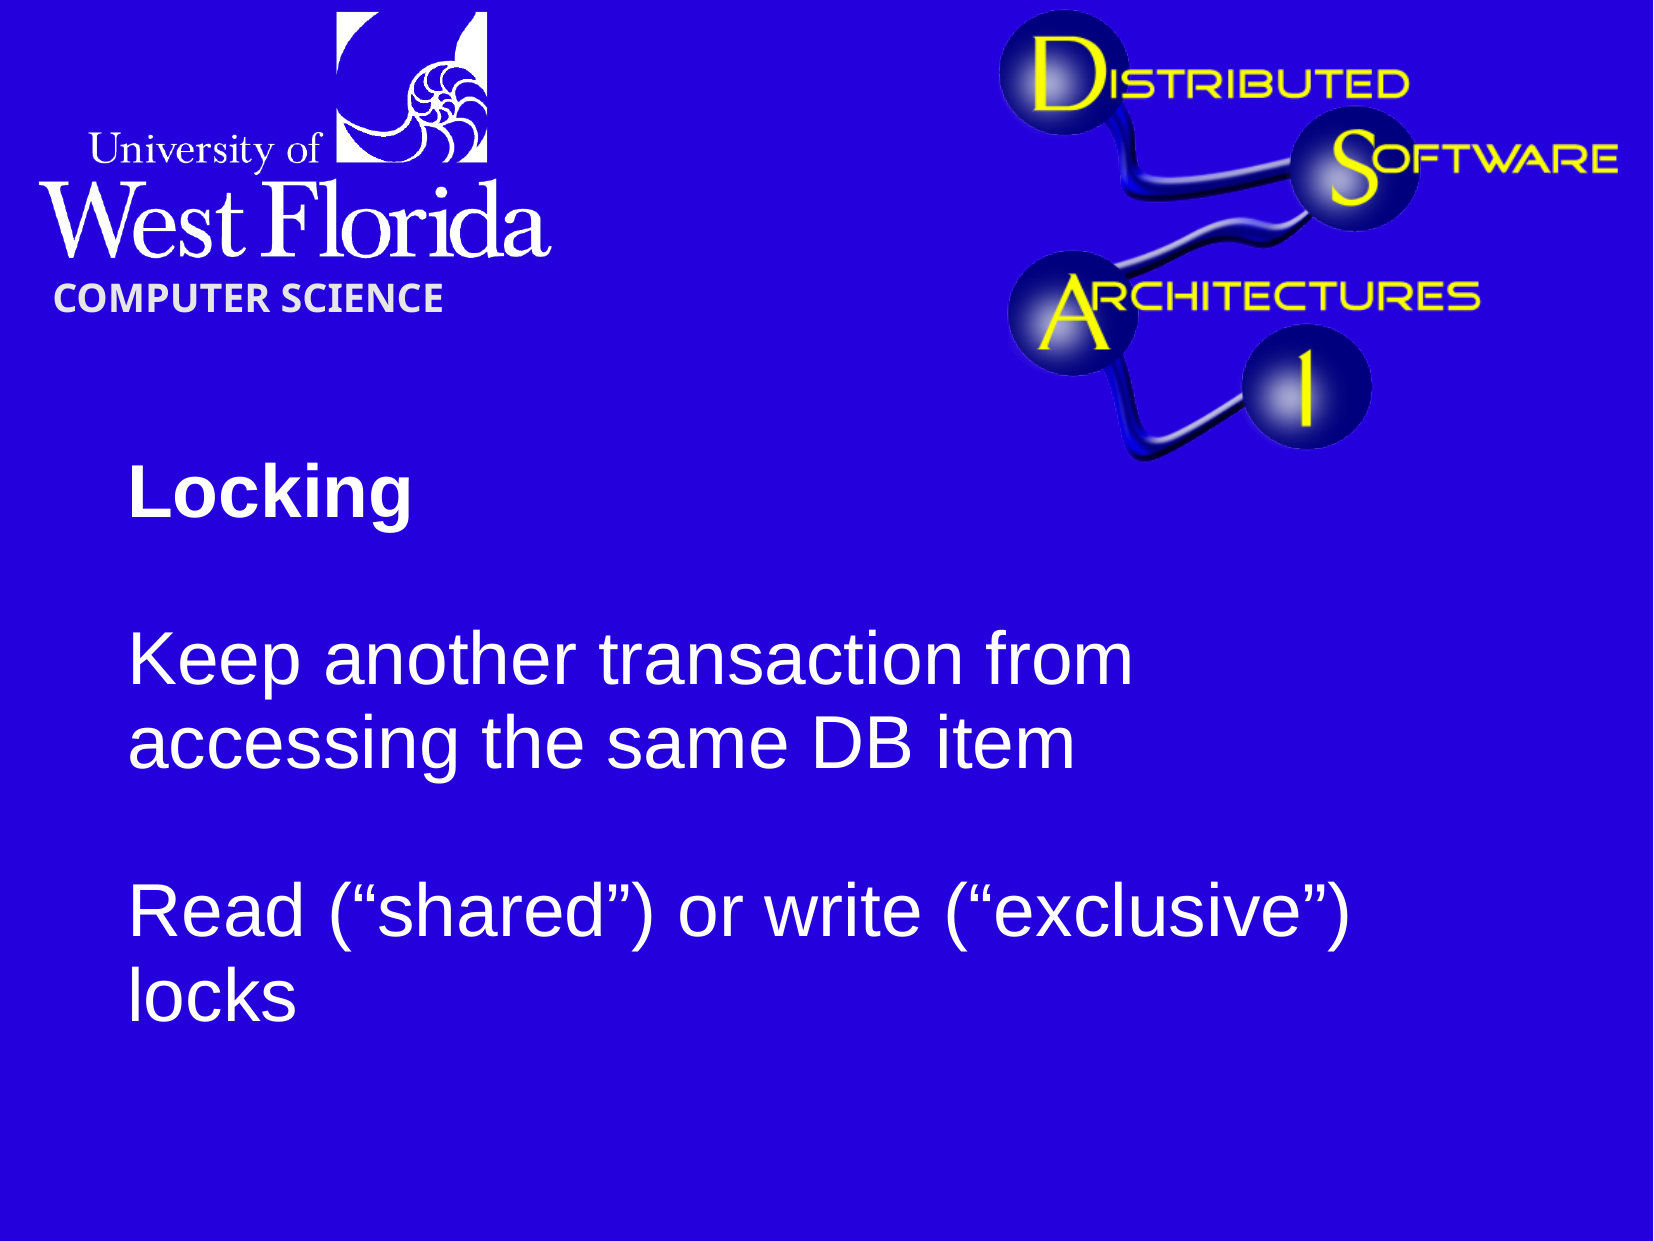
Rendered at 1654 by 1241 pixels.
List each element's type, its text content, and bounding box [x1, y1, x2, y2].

picture [910, 0, 1653, 506]
text_box COMPUTER SCIENCE [37, 262, 563, 334]
text_box Locking Keep another transaction from accessing the same DB item Read (“shared”) or write (“exclusive”) locks [112, 441, 1426, 1045]
picture [37, 0, 559, 262]
